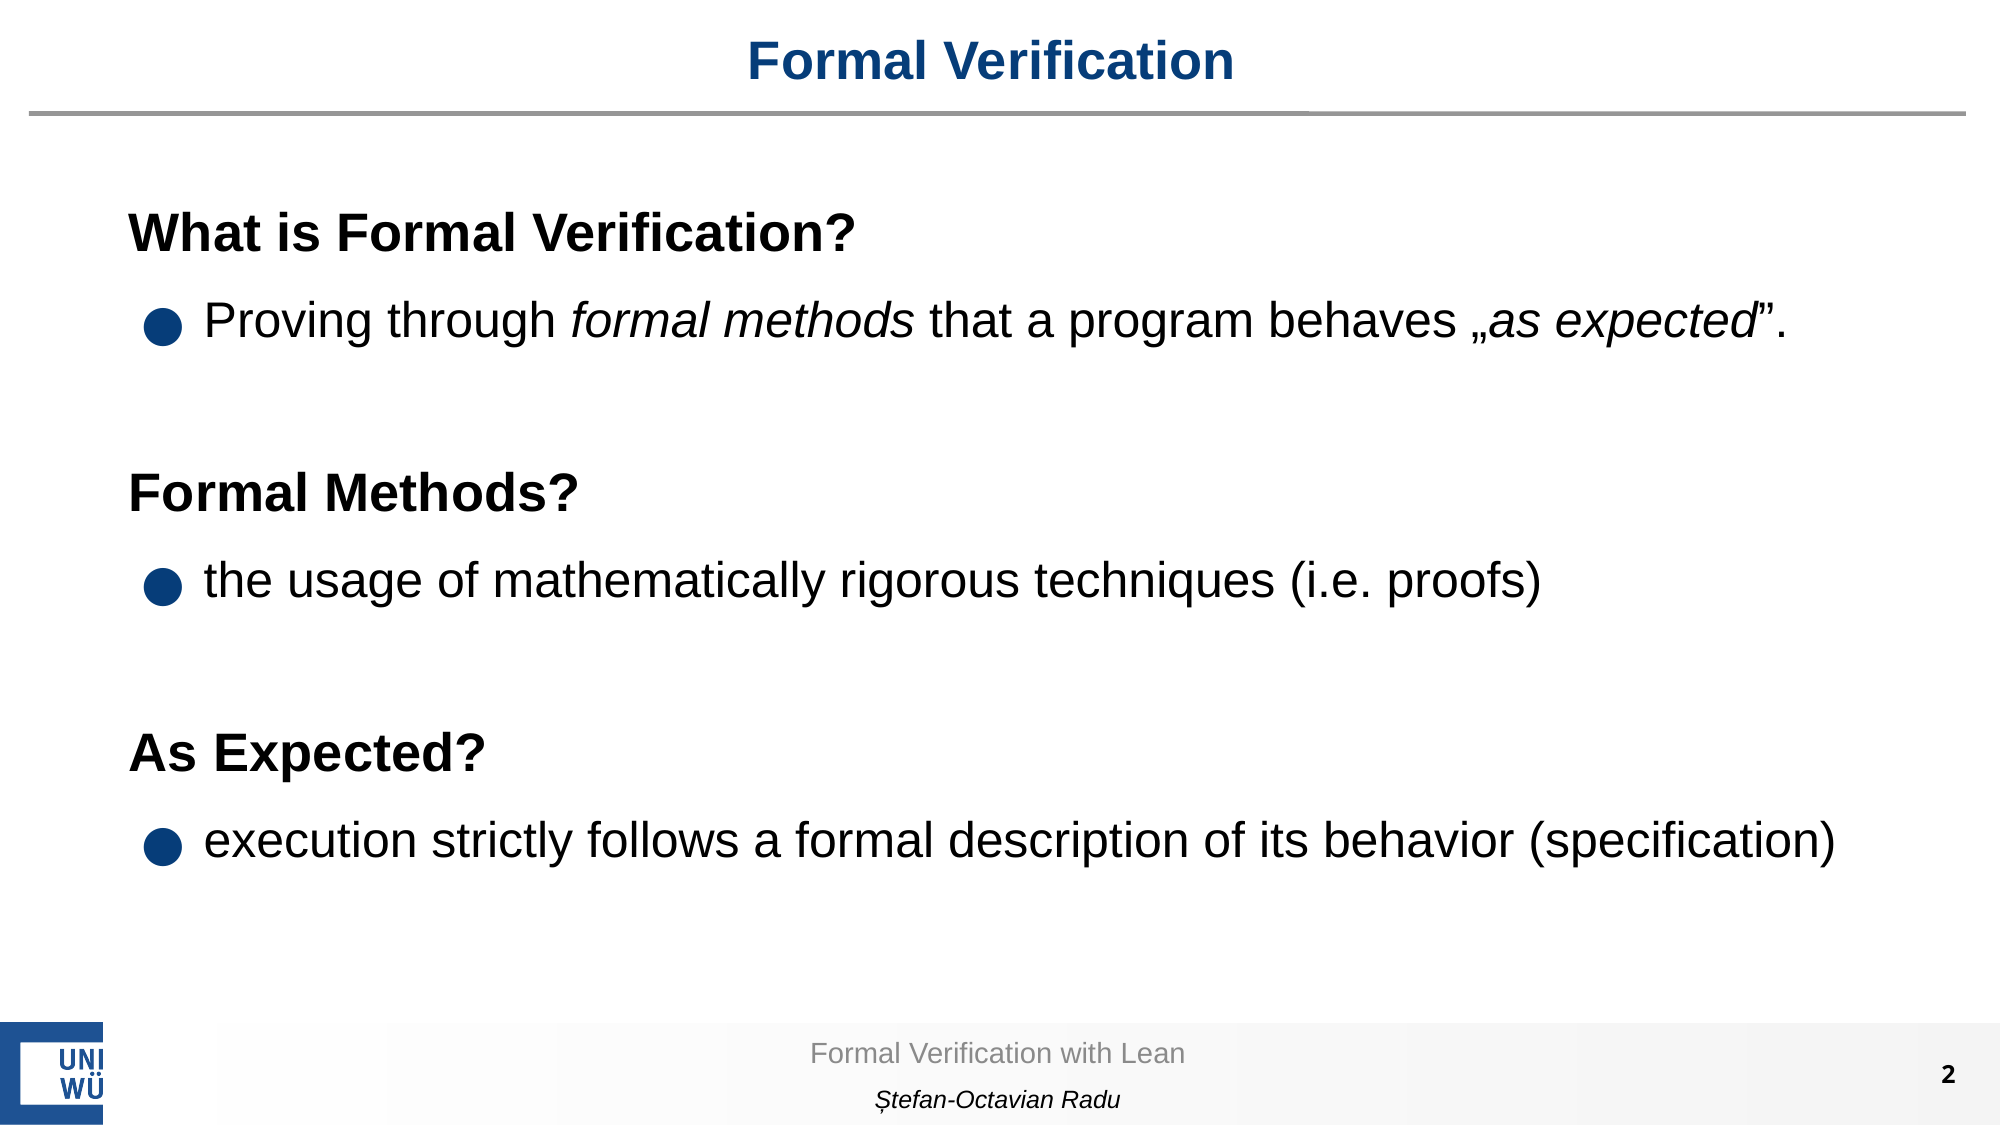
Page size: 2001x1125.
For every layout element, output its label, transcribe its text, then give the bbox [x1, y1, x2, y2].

list What is Formal Verification? Proving through formal methods that a program behaves „as expected”. Formal Methods? the usage of mathematically rigorous techniques (i.e. proofs) As Expected? execution strictly follows a formal description of its behavior (specification) [113, 190, 1887, 935]
picture [0, 1022, 103, 1125]
title Formal Verification [118, 4, 1867, 111]
